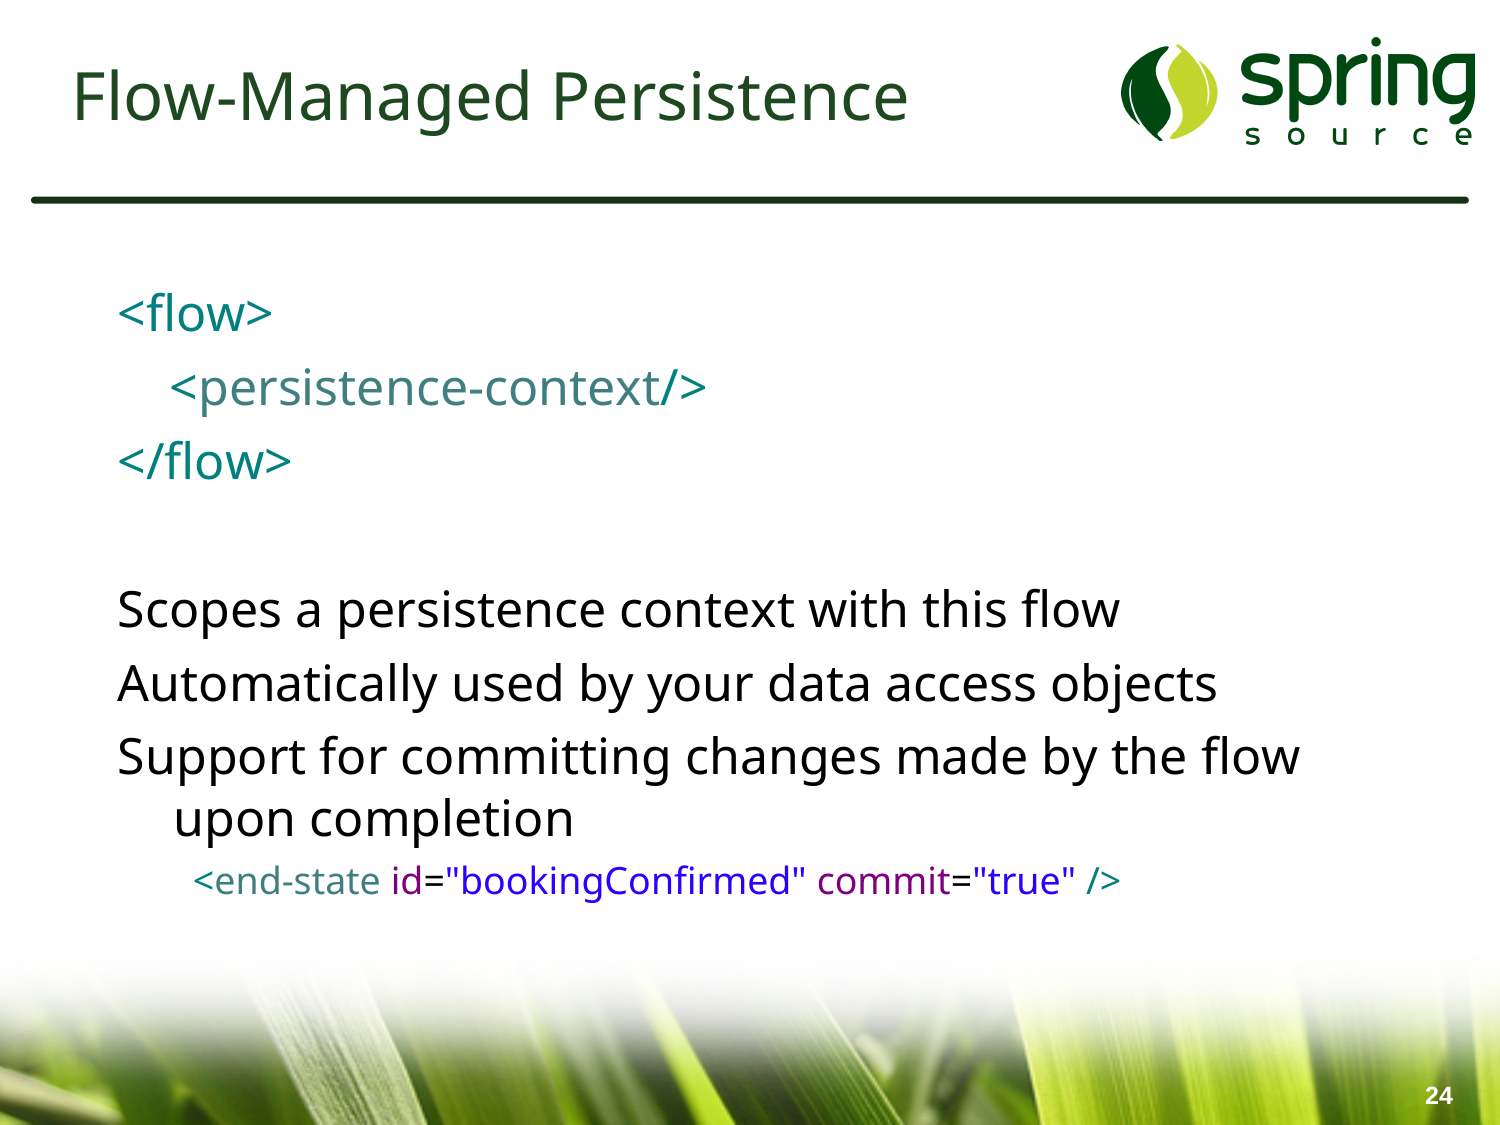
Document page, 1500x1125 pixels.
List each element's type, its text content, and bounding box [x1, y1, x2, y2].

list <flow> <persistence-context/> </flow> Scopes a persistence context with this flow Automatically used by your data access objects Support for committing changes made by the flow upon completion <end-state id="bookingConfirmed" commit="true" /> [103, 275, 1394, 938]
picture [0, 944, 1500, 1125]
picture [1121, 37, 1475, 145]
title Flow-Managed Persistence [56, 13, 1089, 176]
